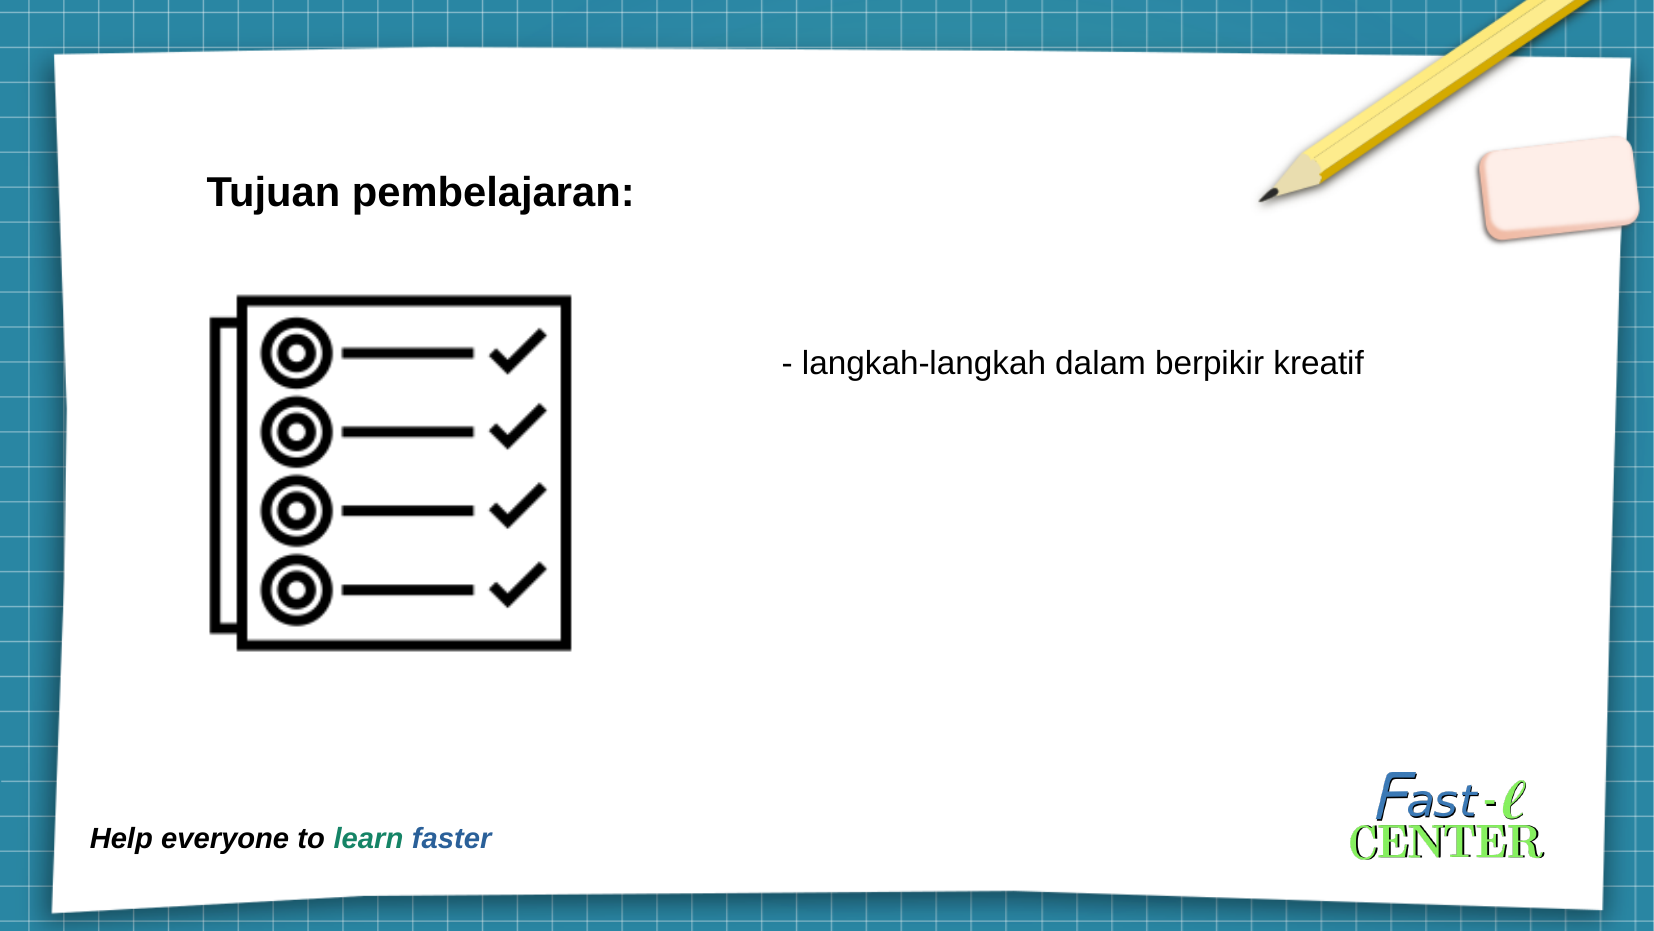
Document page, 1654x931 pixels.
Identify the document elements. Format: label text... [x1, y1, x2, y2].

text_box Tujuan pembelajaran: [191, 160, 676, 226]
text_box Help everyone to learn faster [75, 814, 507, 863]
picture [0, 0, 1654, 931]
text_box - langkah-langkah dalam berpikir kreatif [766, 337, 1380, 390]
